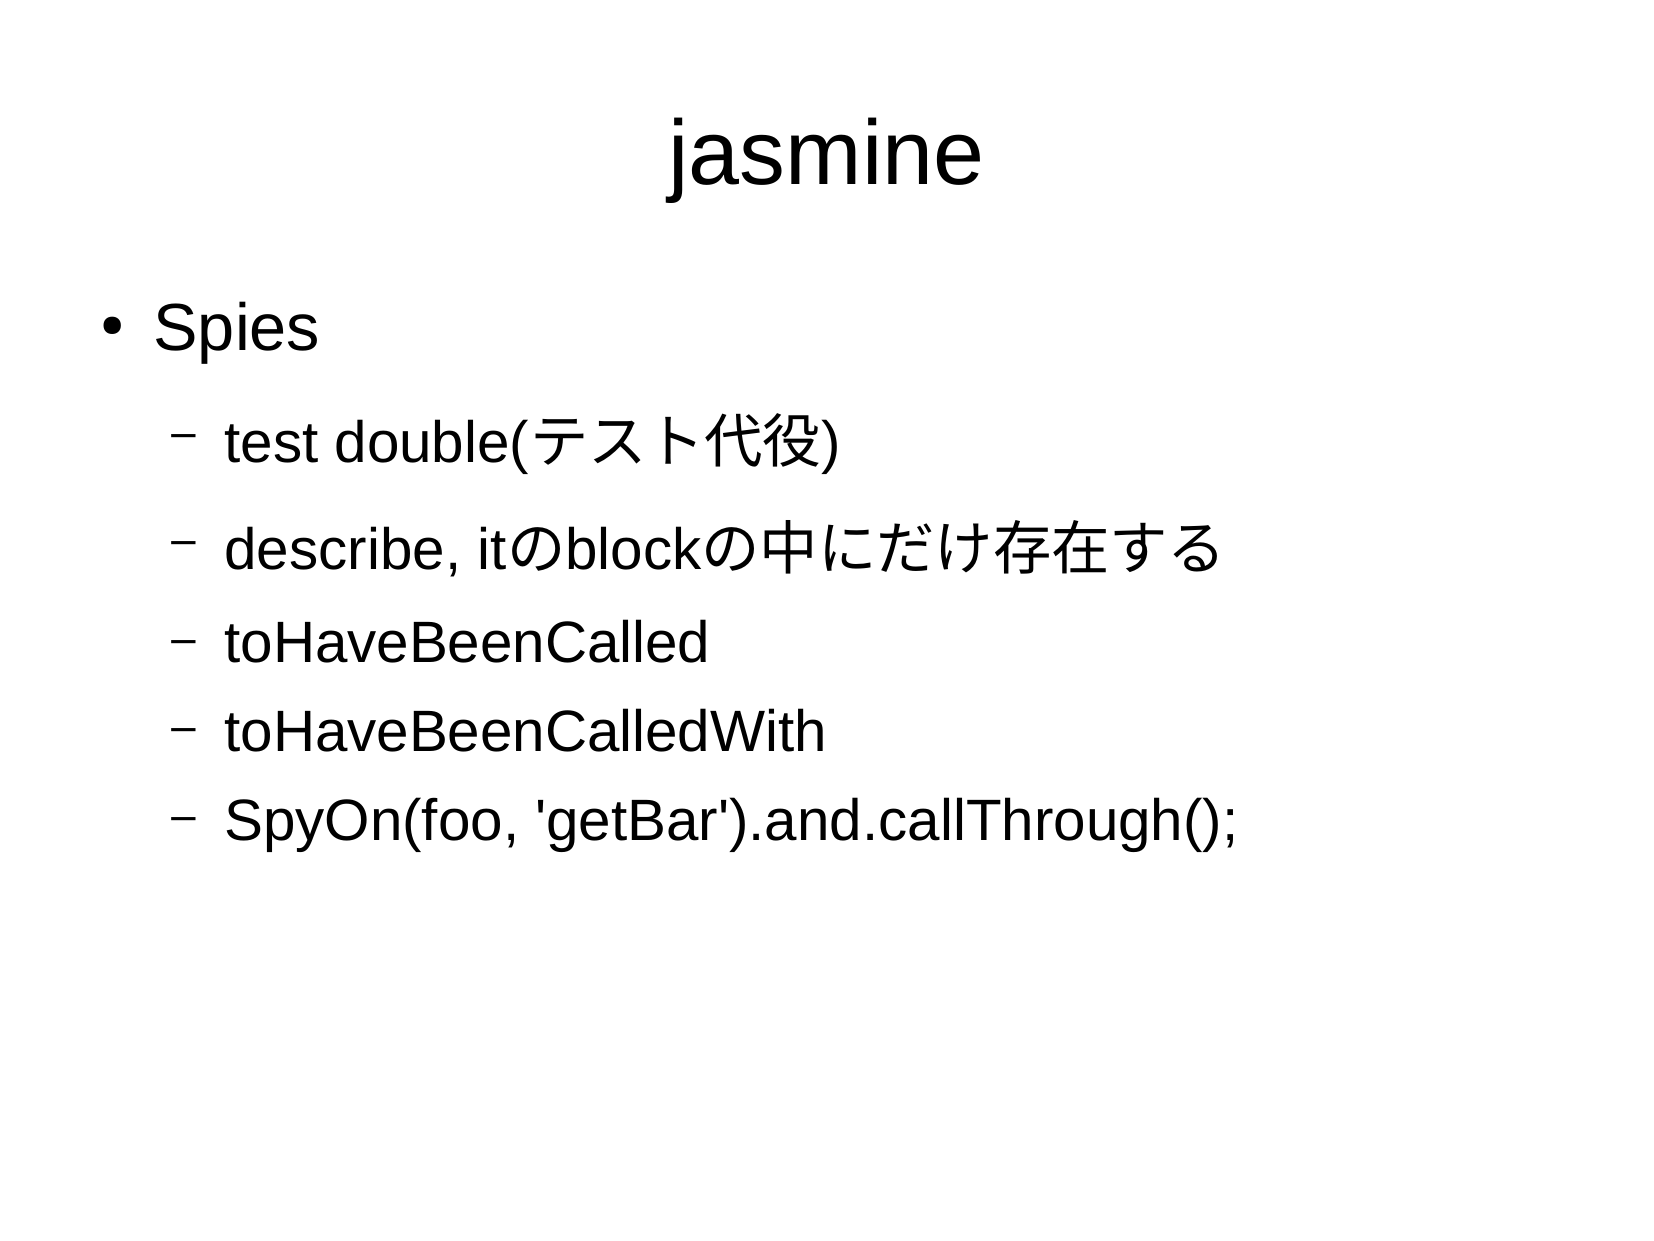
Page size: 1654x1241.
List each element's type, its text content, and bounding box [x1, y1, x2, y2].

list Spies test double(テスト代役) describe, itのblockの中にだけ存在する toHaveBeenCalled toHaveBeenCalledWith SpyOn(foo, 'getBar').and.callThrough(); [82, 290, 1571, 1010]
title jasmine [82, 49, 1571, 257]
